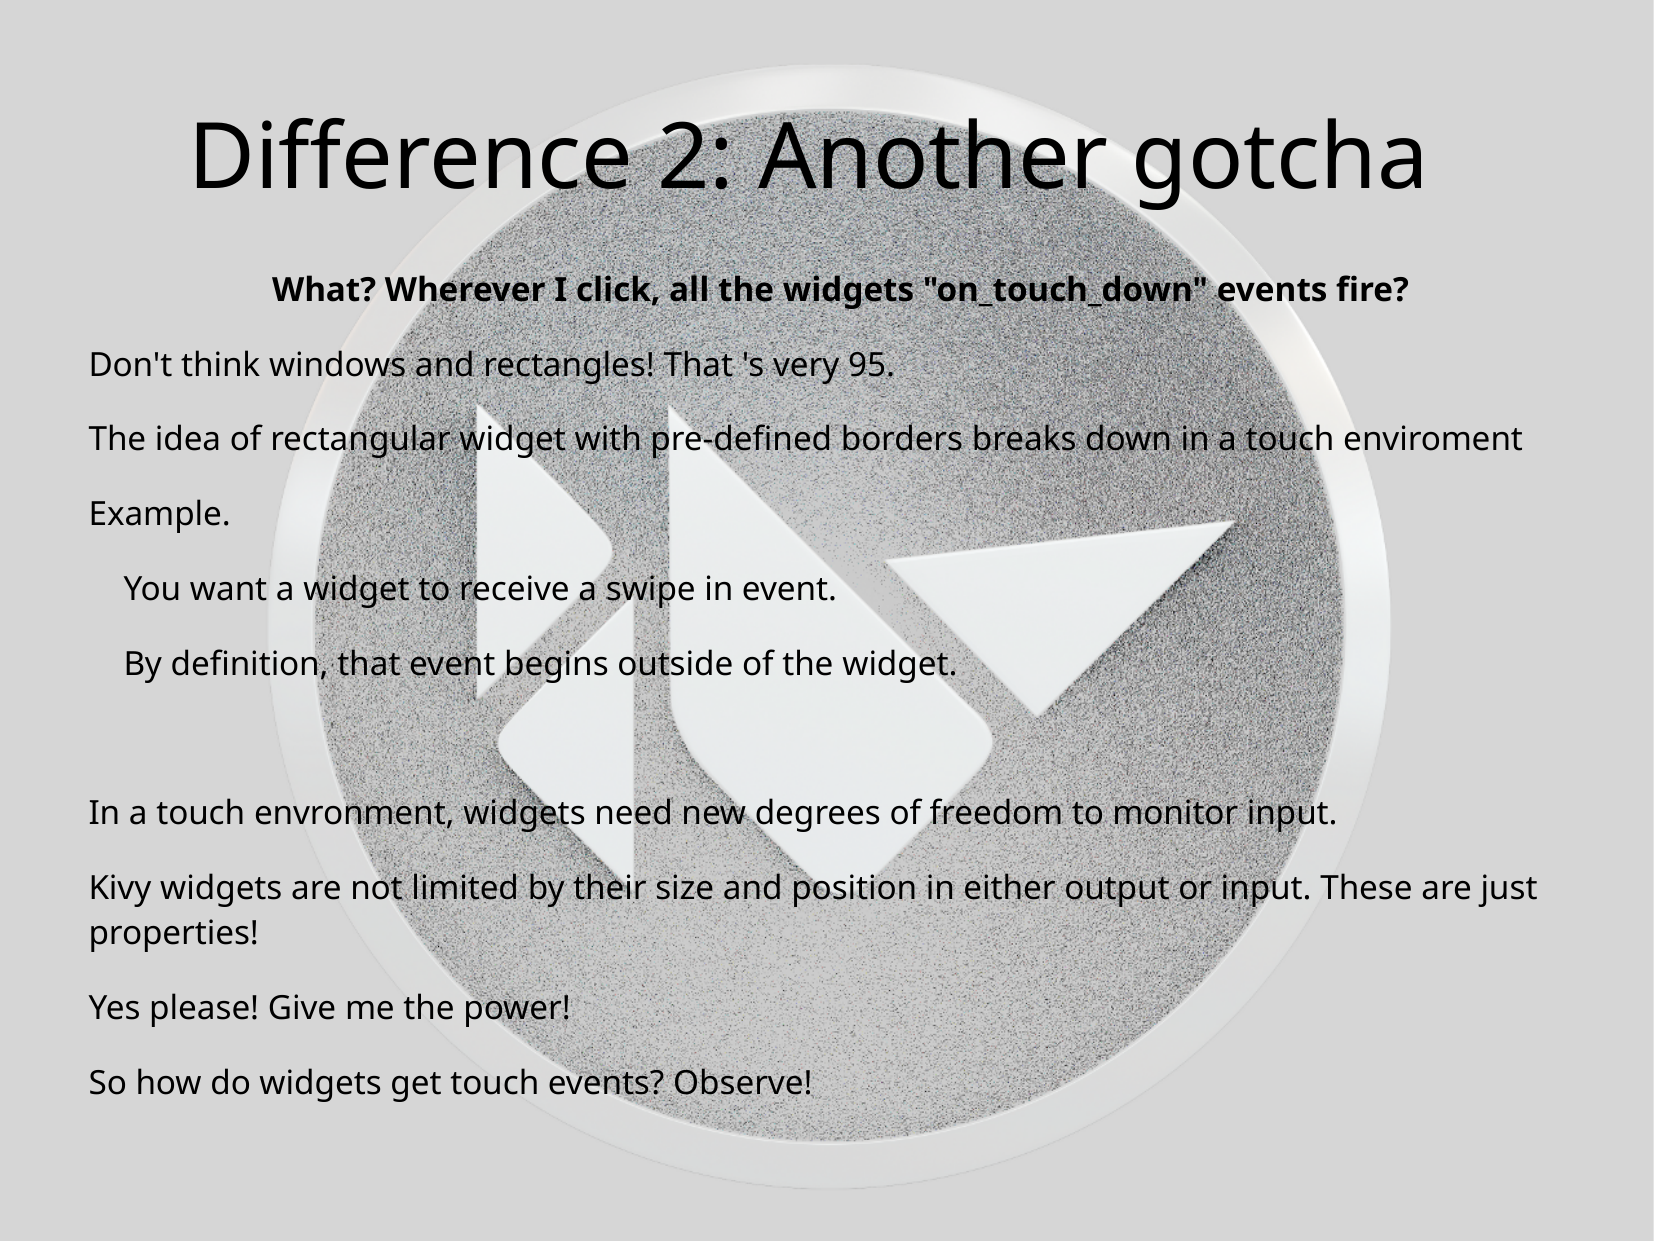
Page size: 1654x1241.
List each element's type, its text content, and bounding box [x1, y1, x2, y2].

title Difference 2: Another gotcha [82, 49, 1536, 257]
picture [0, 0, 1654, 1241]
list What? Wherever I click, all the widgets "on_touch_down" events fire? Don't think windows and rectangles! That 's very 95. The idea of rectangular widget with pre-defined borders breaks down in a touch enviroment Example. You want a widget to receive a swipe in event. By definition, that event begins outside of the widget. In a touch envronment, widgets need new degrees of freedom to monitor input. Kivy widgets are not limited by their size and position in either output or input. These are just properties! Yes please! Give me the power! So how do widgets get touch events? Observe! [88, 265, 1595, 1092]
